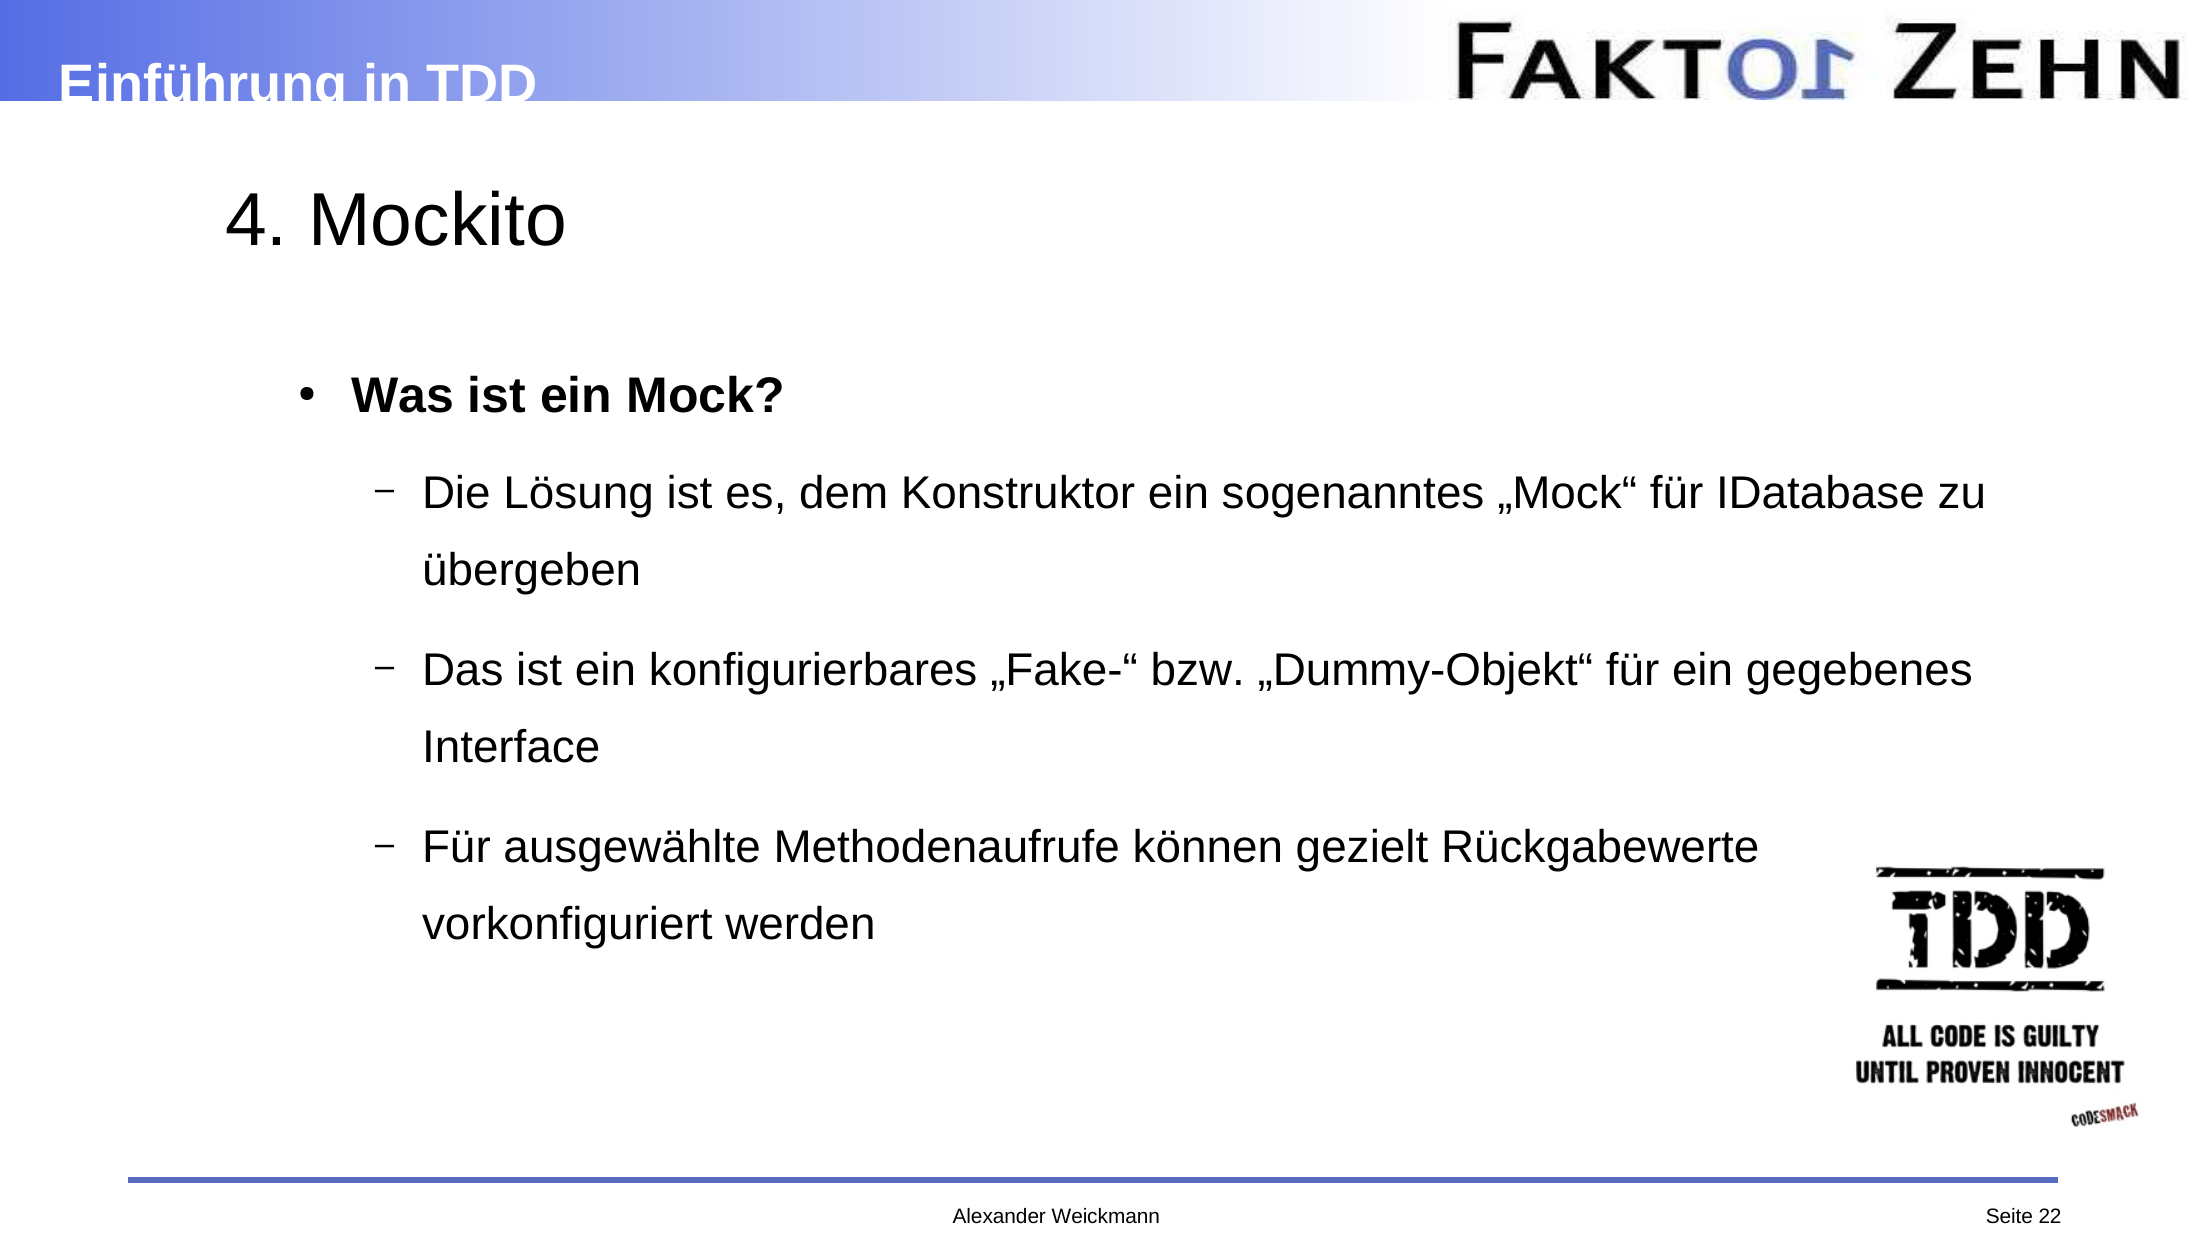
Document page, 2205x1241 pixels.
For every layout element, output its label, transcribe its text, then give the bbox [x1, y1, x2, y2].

list Was ist ein Mock? Die Lösung ist es, dem Konstruktor ein sogenanntes „Mock“ für IDatabase zu übergeben Das ist ein konfigurierbares „Fake-“ bzw. „Dummy-Objekt“ für ein gegebenes Interface Für ausgewählte Methodenaufrufe können gezielt Rückgabewerte vorkonfiguriert werden [280, 339, 2036, 1108]
picture [1840, 808, 2141, 1176]
picture [1448, 7, 2191, 100]
title 4. Mockito [225, 142, 1981, 296]
